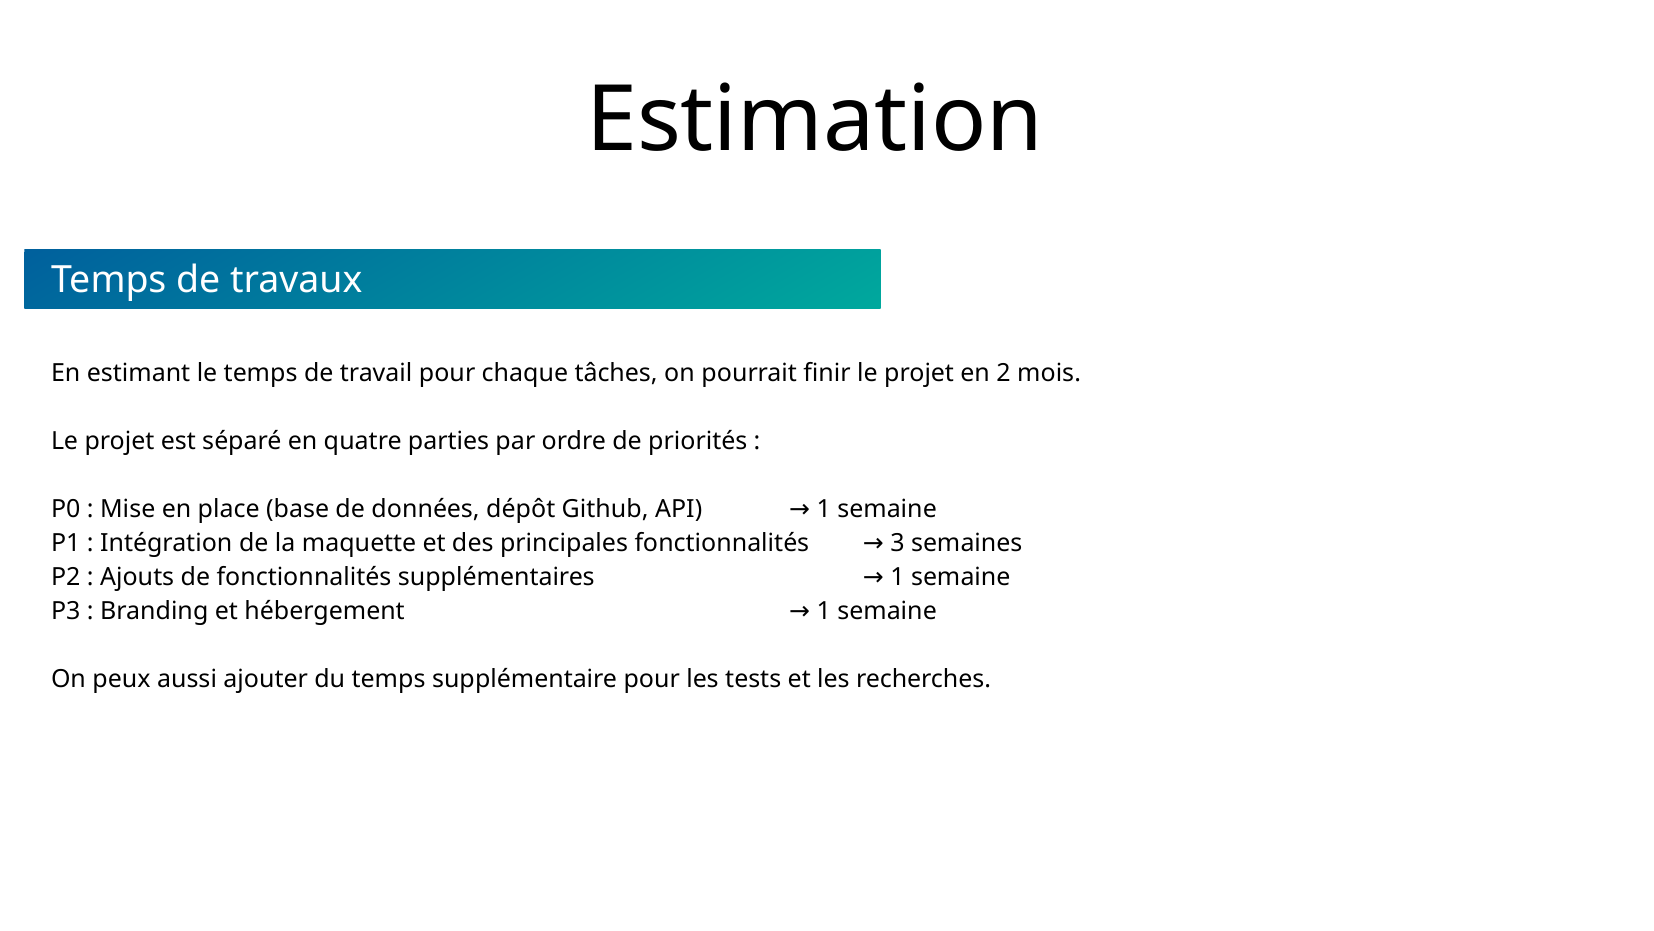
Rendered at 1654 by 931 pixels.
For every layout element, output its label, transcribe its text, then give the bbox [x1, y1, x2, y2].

text_box [24, 249, 36, 309]
text_box Temps de travaux En estimant le temps de travail pour chaque tâches, on pourrait finir le projet en 2 mois. Le projet est séparé en quatre parties par ordre de priorités : P0 : Mise en place (base de données, dépôt Github, API) → 1 semaine P1 : Intégration de la maquette et des principales fonctionnalités → 3 semaines P2 : Ajouts de fonctionnalités supplémentaires → 1 semaine P3 : Branding et hébergement → 1 semaine On peux aussi ajouter du temps supplémentaire pour les tests et les recherches. [36, 245, 1112, 788]
title Estimation [82, 37, 1572, 193]
